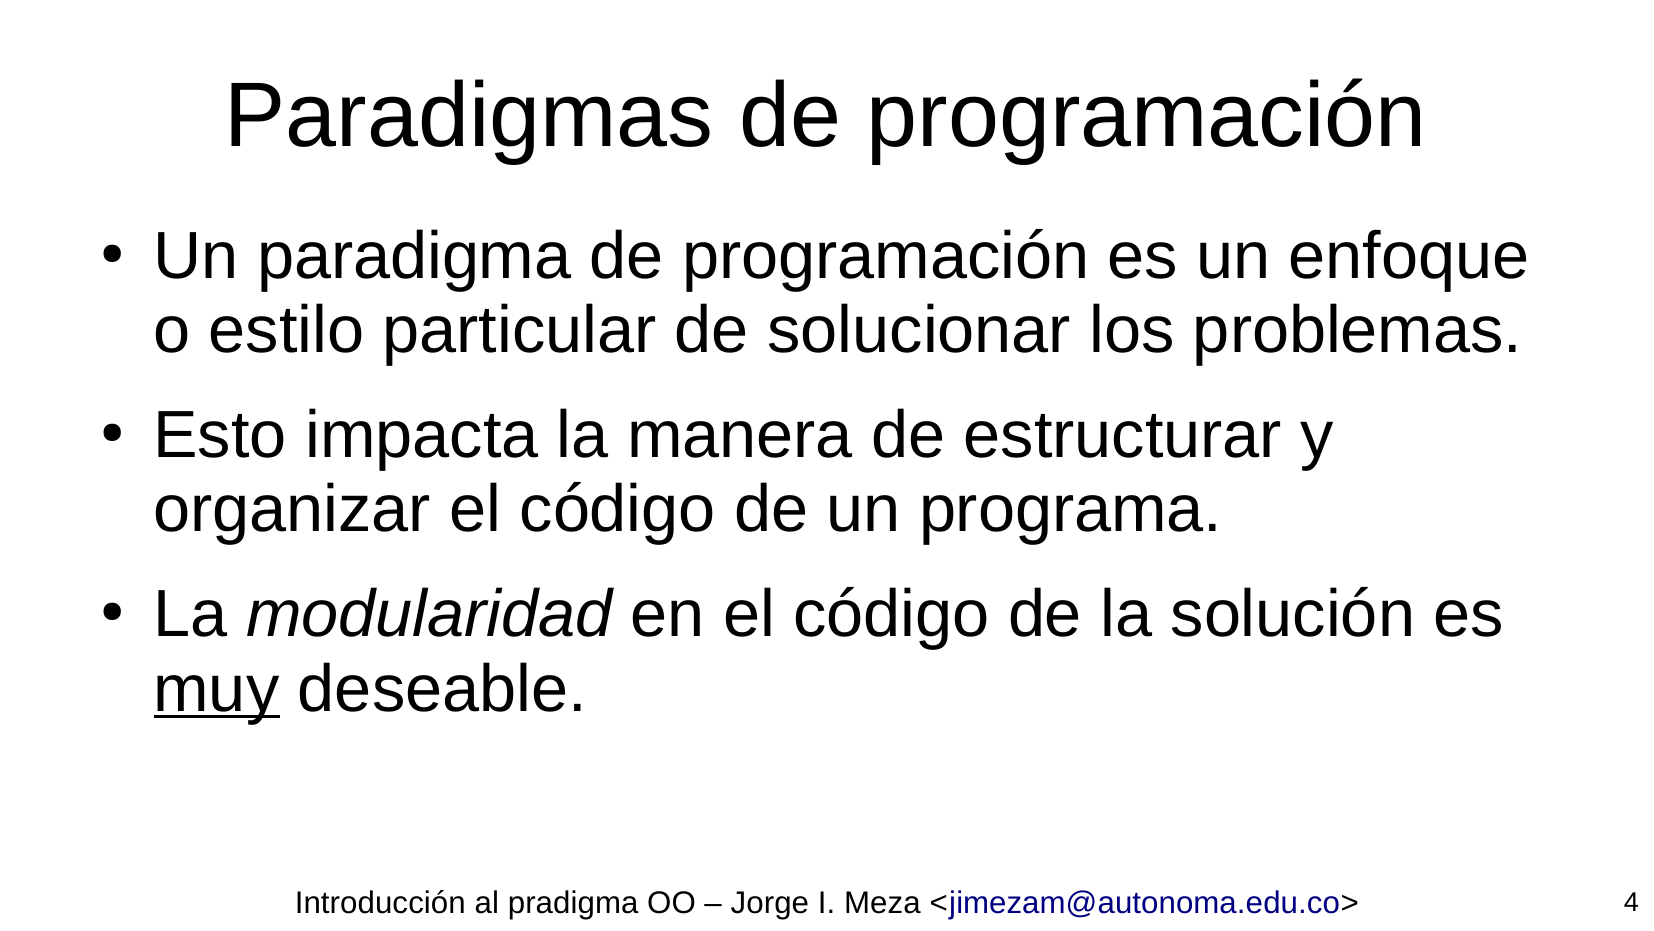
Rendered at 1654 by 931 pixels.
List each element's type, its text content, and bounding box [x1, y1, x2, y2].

title Paradigmas de programación [82, 37, 1571, 193]
list Un paradigma de programación es un enfoque o estilo particular de solucionar los problemas. Esto impacta la manera de estructurar y organizar el código de un programa. La modularidad en el código de la solución es muy deseable. [82, 217, 1571, 879]
